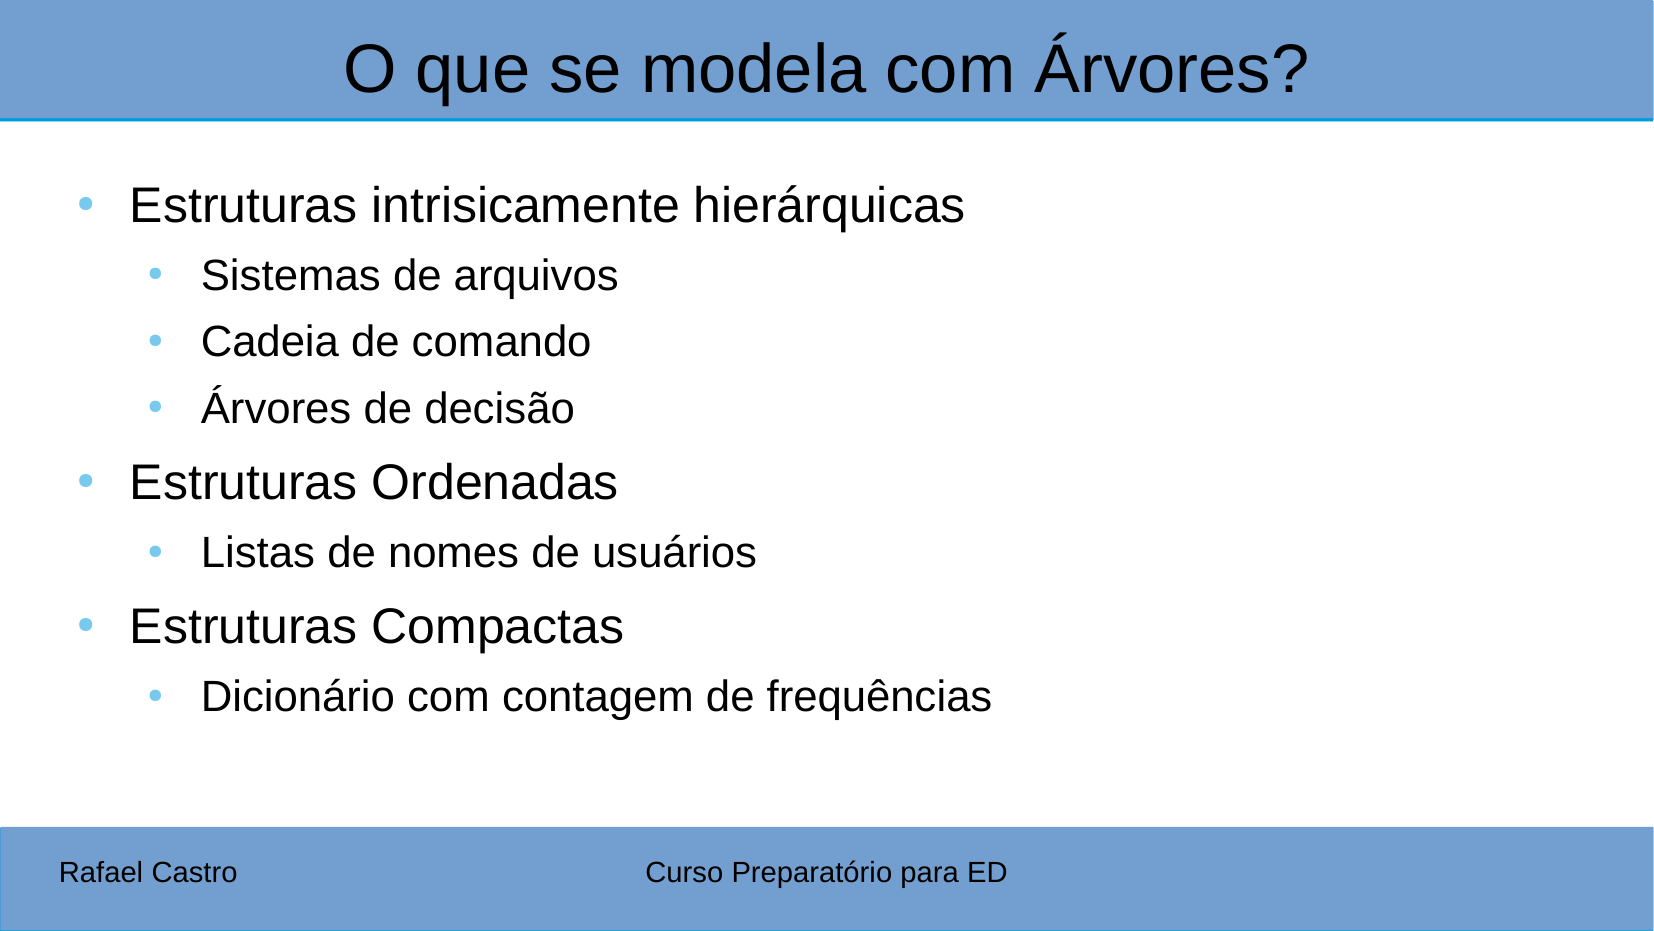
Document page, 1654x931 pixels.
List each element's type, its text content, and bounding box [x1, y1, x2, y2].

title O que se modela com Árvores? [59, 29, 1595, 108]
list Estruturas intrisicamente hierárquicas Sistemas de arquivos Cadeia de comando Árvores de decisão Estruturas Ordenadas Listas de nomes de usuários Estruturas Compactas Dicionário com contagem de frequências [59, 177, 1595, 768]
